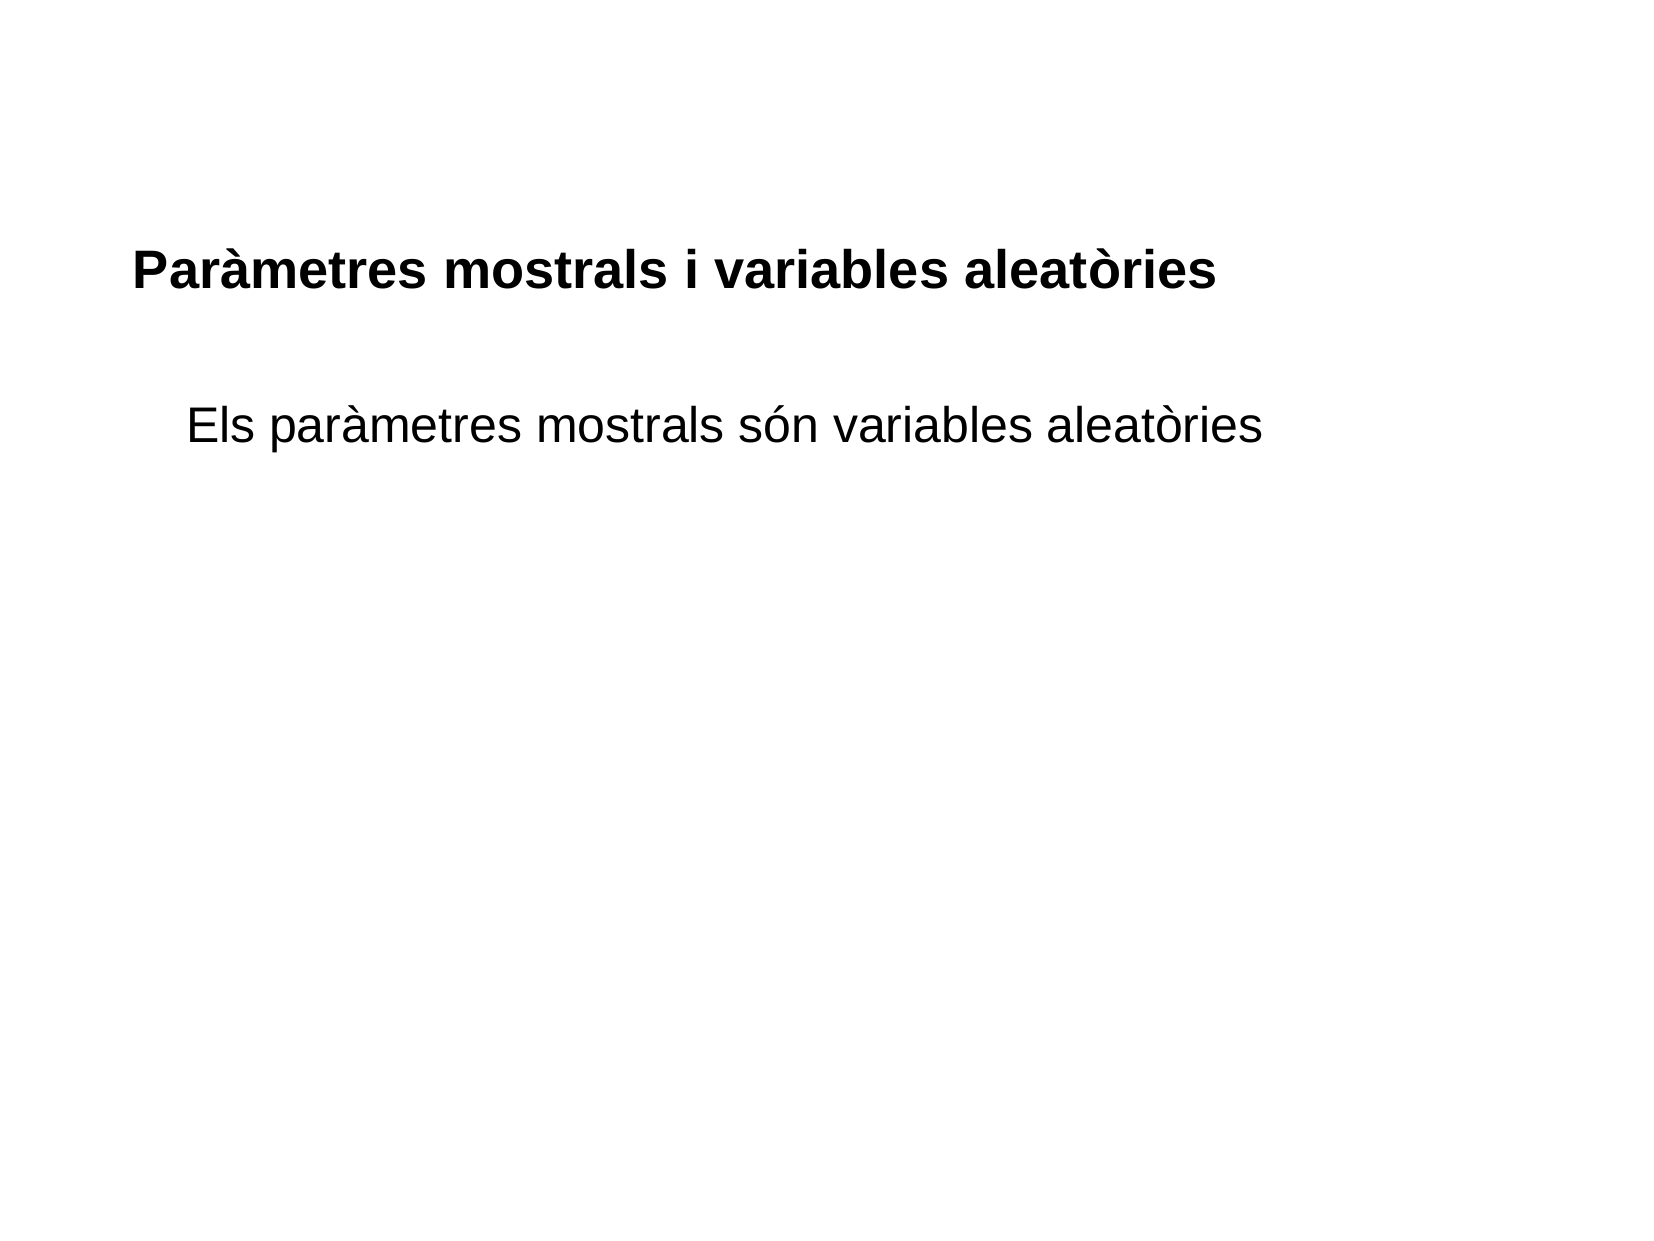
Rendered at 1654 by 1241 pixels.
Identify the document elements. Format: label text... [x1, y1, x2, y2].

text_box Paràmetres mostrals i variables aleatòries [118, 231, 1270, 309]
text_box Els paràmetres mostrals són variables aleatòries [171, 390, 1501, 461]
